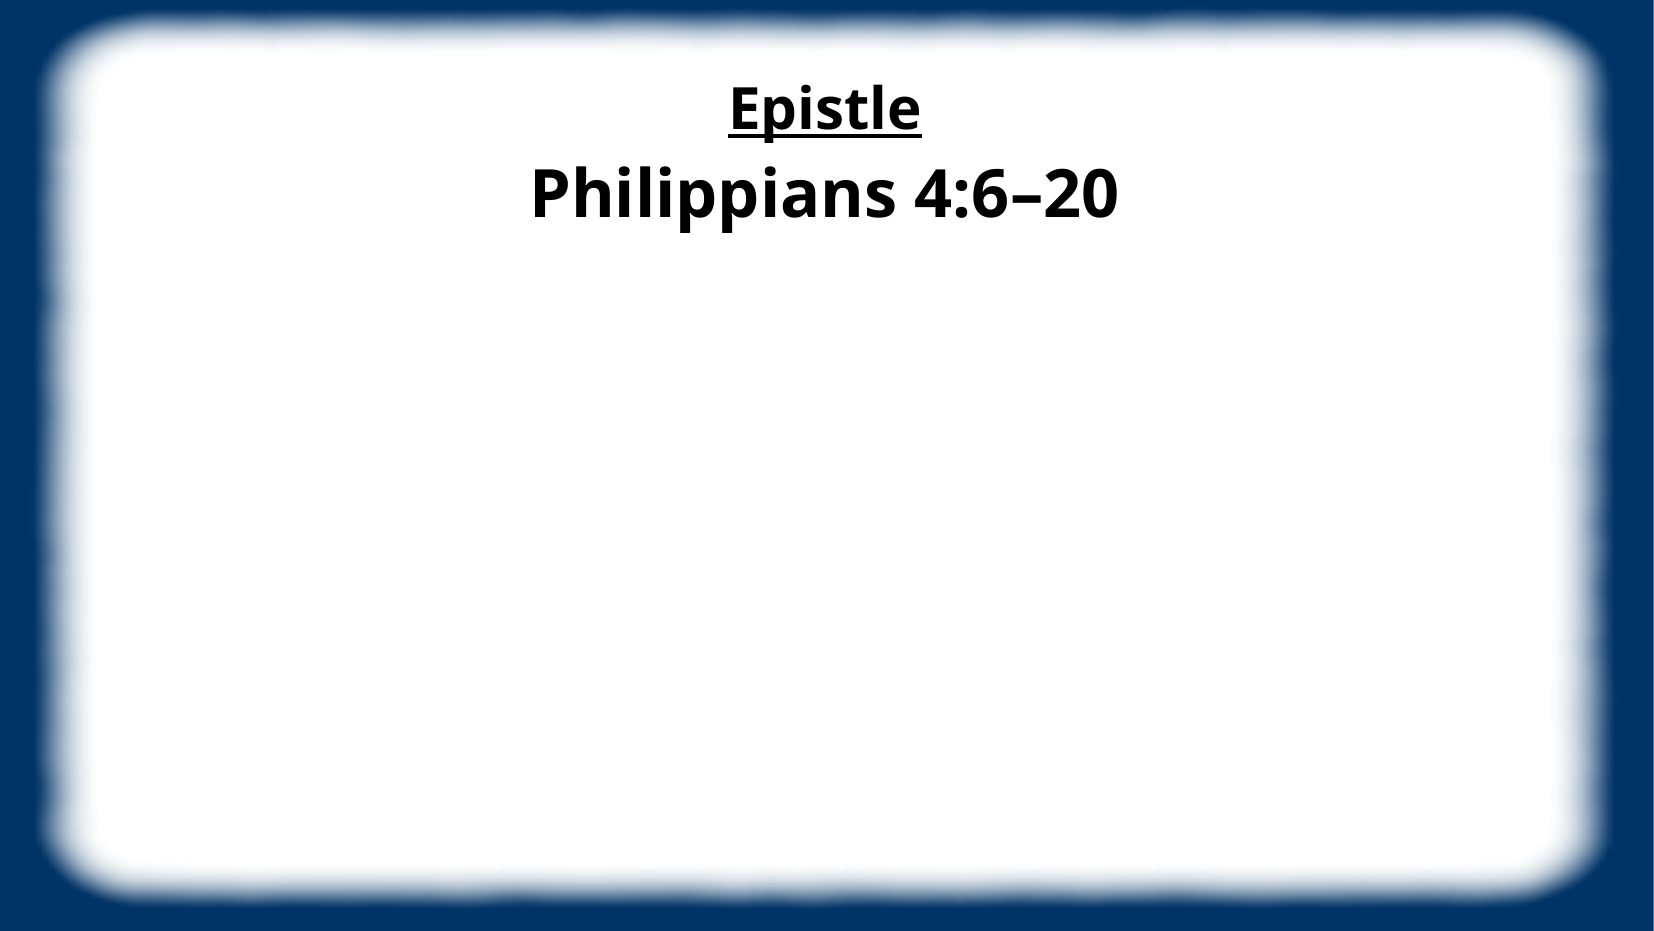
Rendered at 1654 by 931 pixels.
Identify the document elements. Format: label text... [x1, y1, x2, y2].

picture [0, 0, 1654, 931]
text_box Epistle Philippians 4:6–20 [105, 60, 1546, 241]
